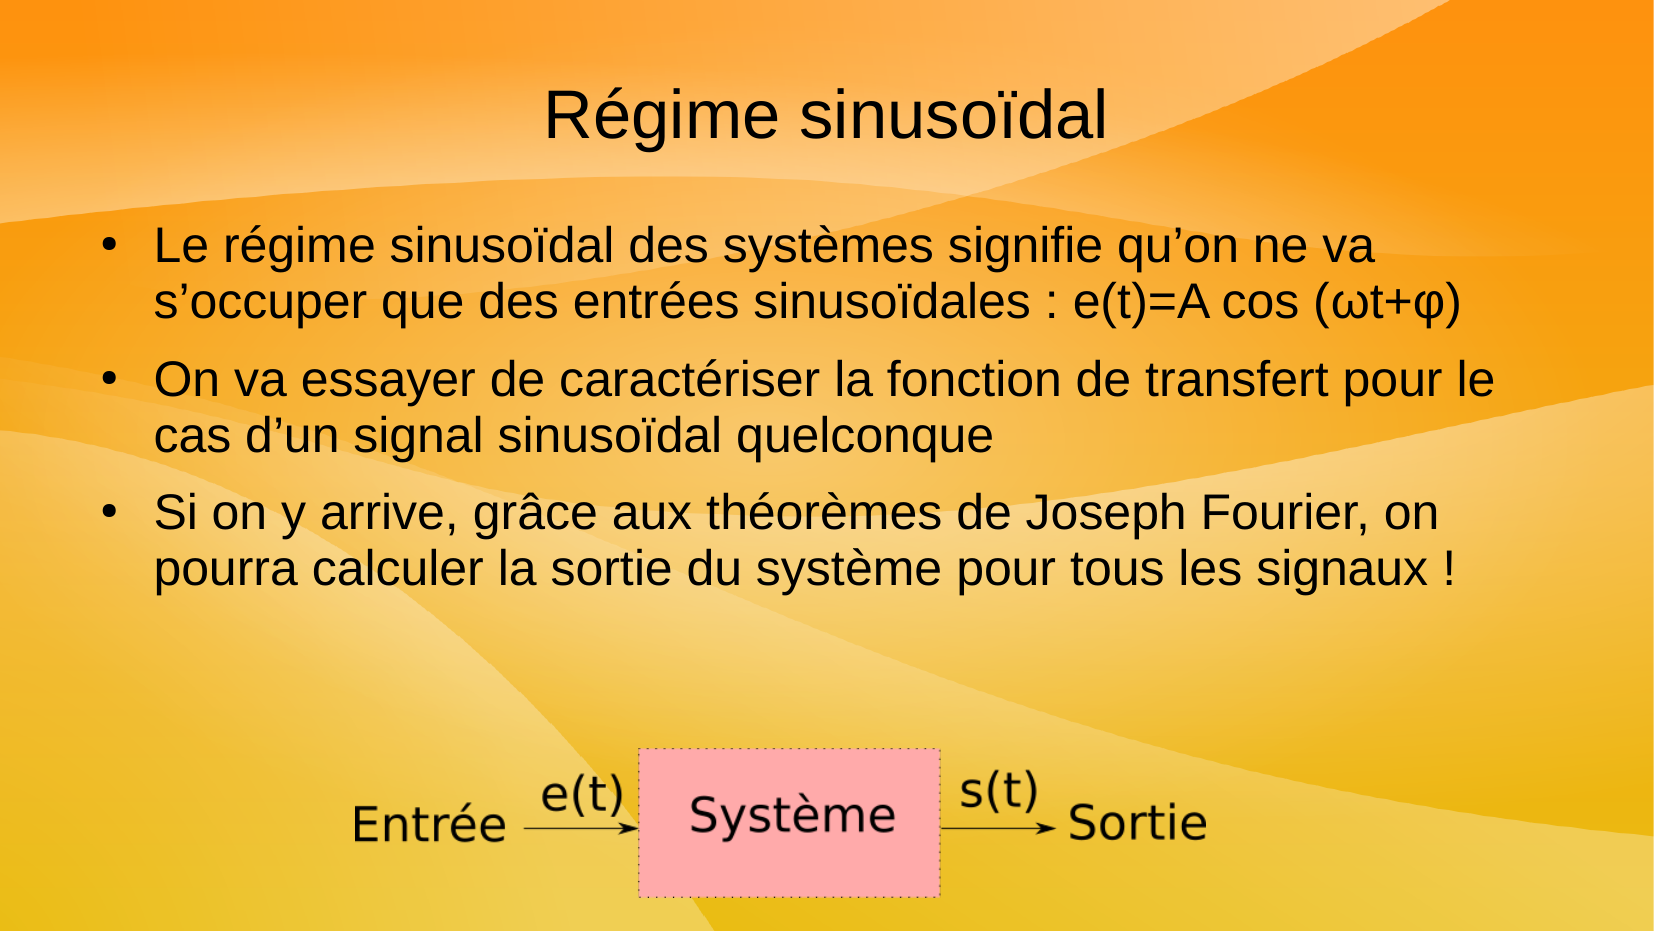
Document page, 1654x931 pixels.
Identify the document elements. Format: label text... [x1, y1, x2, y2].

picture [0, 0, 1654, 931]
title Régime sinusoïdal [82, 37, 1571, 193]
list Le régime sinusoïdal des systèmes signifie qu’on ne va s’occuper que des entrées sinusoïdales : e(t)=A cos (ωt+φ) On va essayer de caractériser la fonction de transfert pour le cas d’un signal sinusoïdal quelconque Si on y arrive, grâce aux théorèmes de Joseph Fourier, on pourra calculer la sortie du système pour tous les signaux ! [82, 217, 1571, 758]
